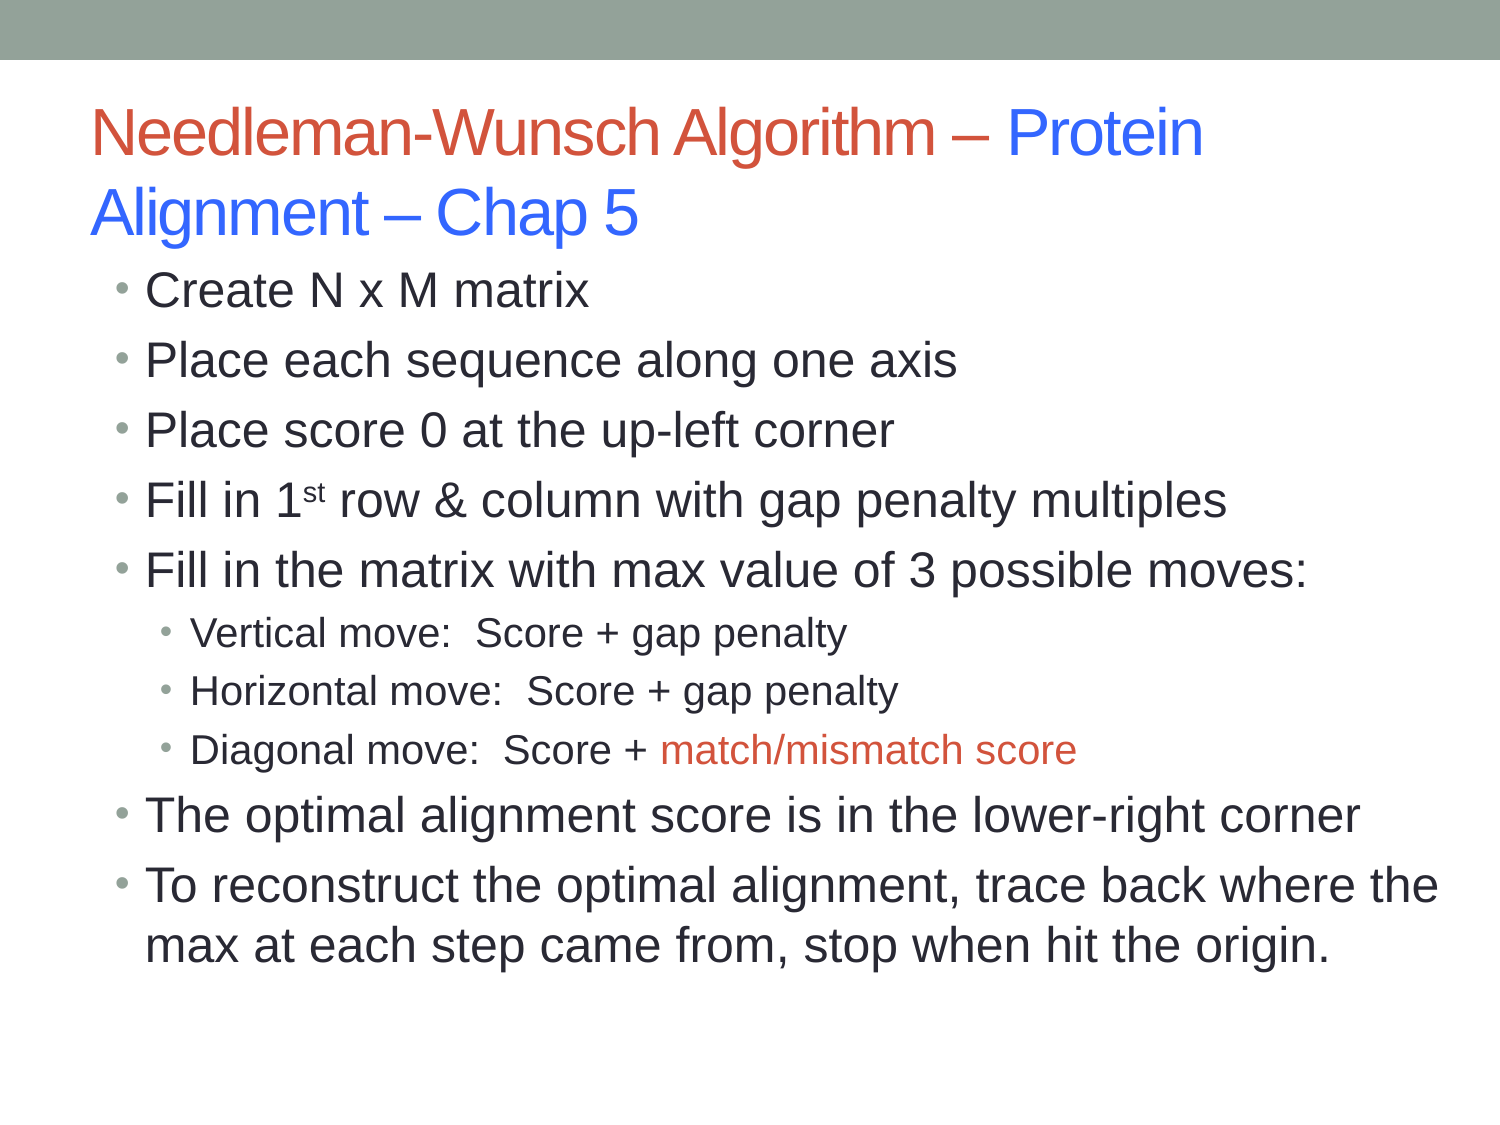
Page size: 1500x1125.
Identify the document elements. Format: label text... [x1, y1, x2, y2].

list Create N x M matrix Place each sequence along one axis Place score 0 at the up-left corner Fill in 1st row & column with gap penalty multiples Fill in the matrix with max value of 3 possible moves: Vertical move: Score + gap penalty Horizontal move: Score + gap penalty Diagonal move: Score + match/mismatch score The optimal alignment score is in the lower-right corner To reconstruct the optimal alignment, trace back where the max at each step came from, stop when hit the origin. [99, 249, 1500, 1063]
title Needleman-Wunsch Algorithm – Protein Alignment – Chap 5 [75, 87, 1425, 250]
